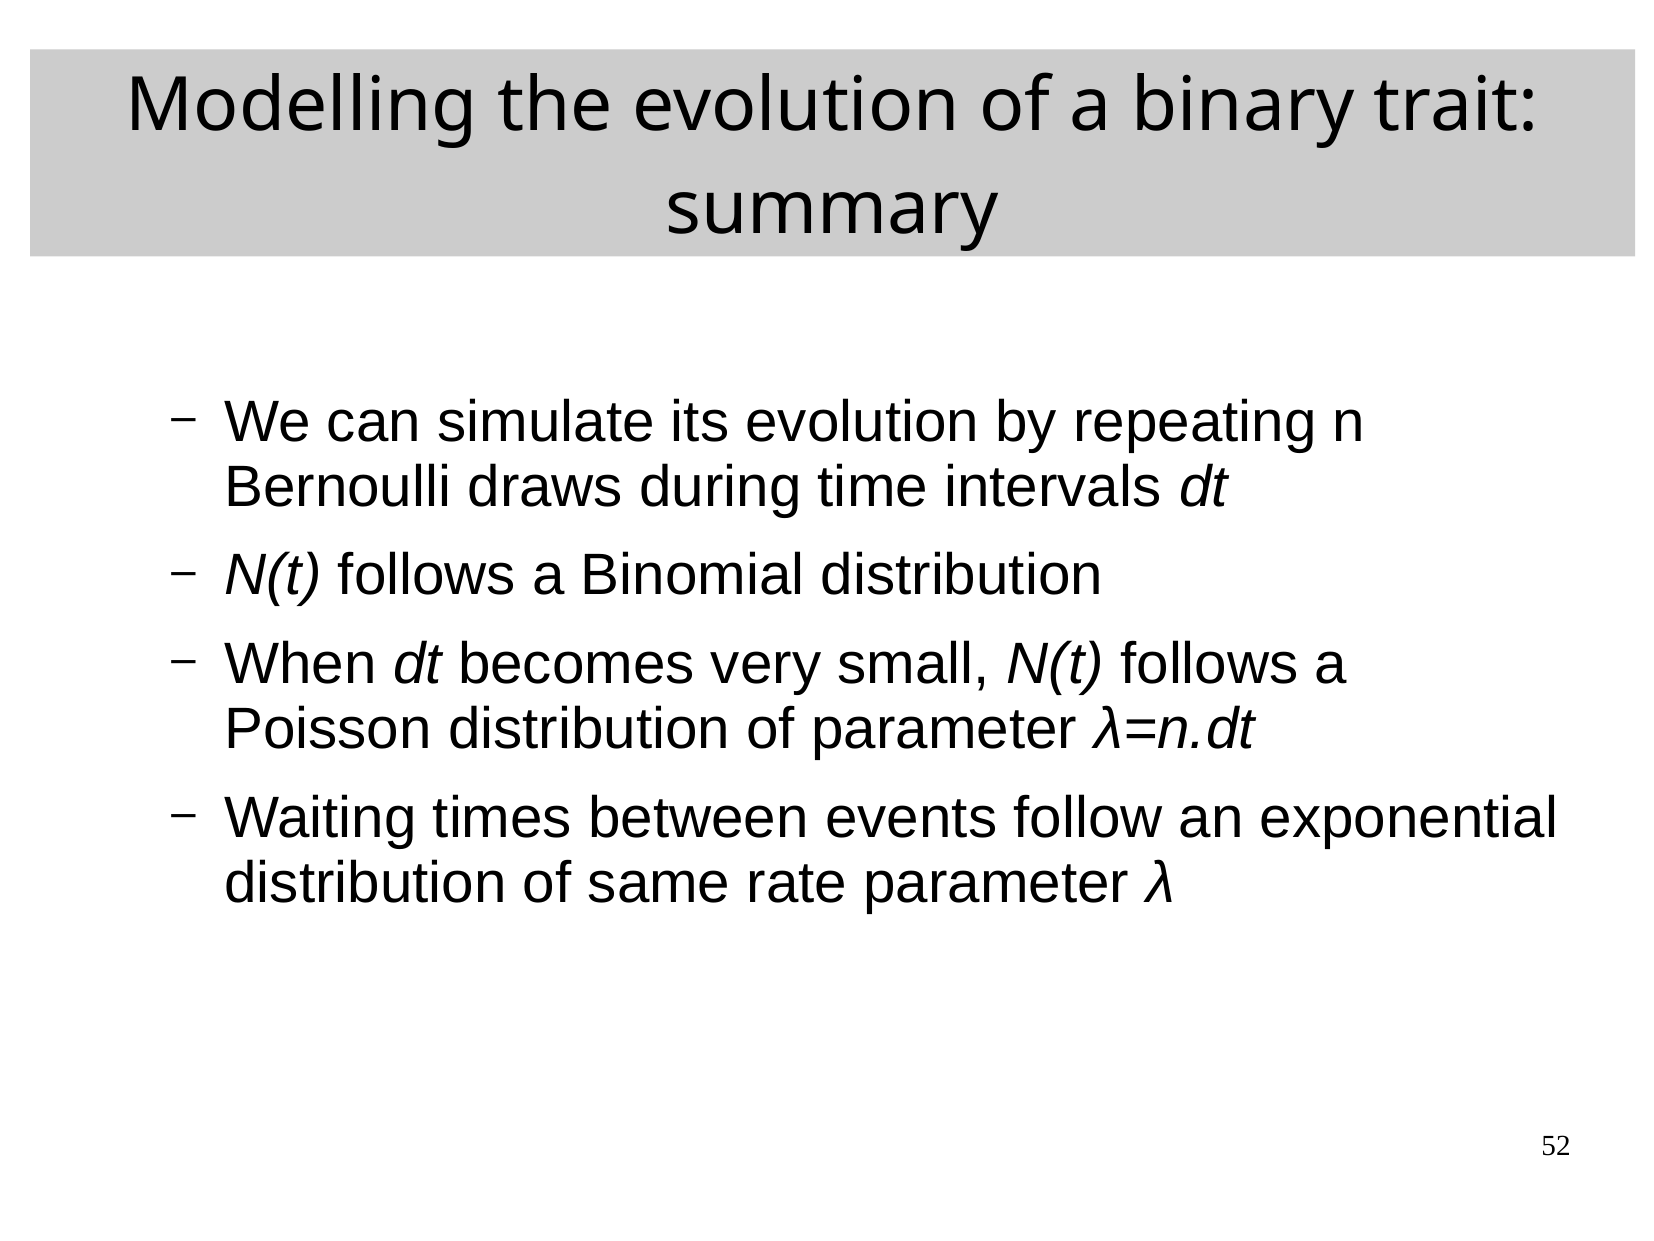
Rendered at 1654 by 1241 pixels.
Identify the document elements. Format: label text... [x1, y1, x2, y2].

list We can simulate its evolution by repeating n Bernoulli draws during time intervals dt N(t) follows a Binomial distribution When dt becomes very small, N(t) follows a Poisson distribution of parameter λ=n.dt Waiting times between events follow an exponential distribution of same rate parameter λ [82, 290, 1571, 1010]
title Modelling the evolution of a binary trait: summary [30, 49, 1636, 257]
